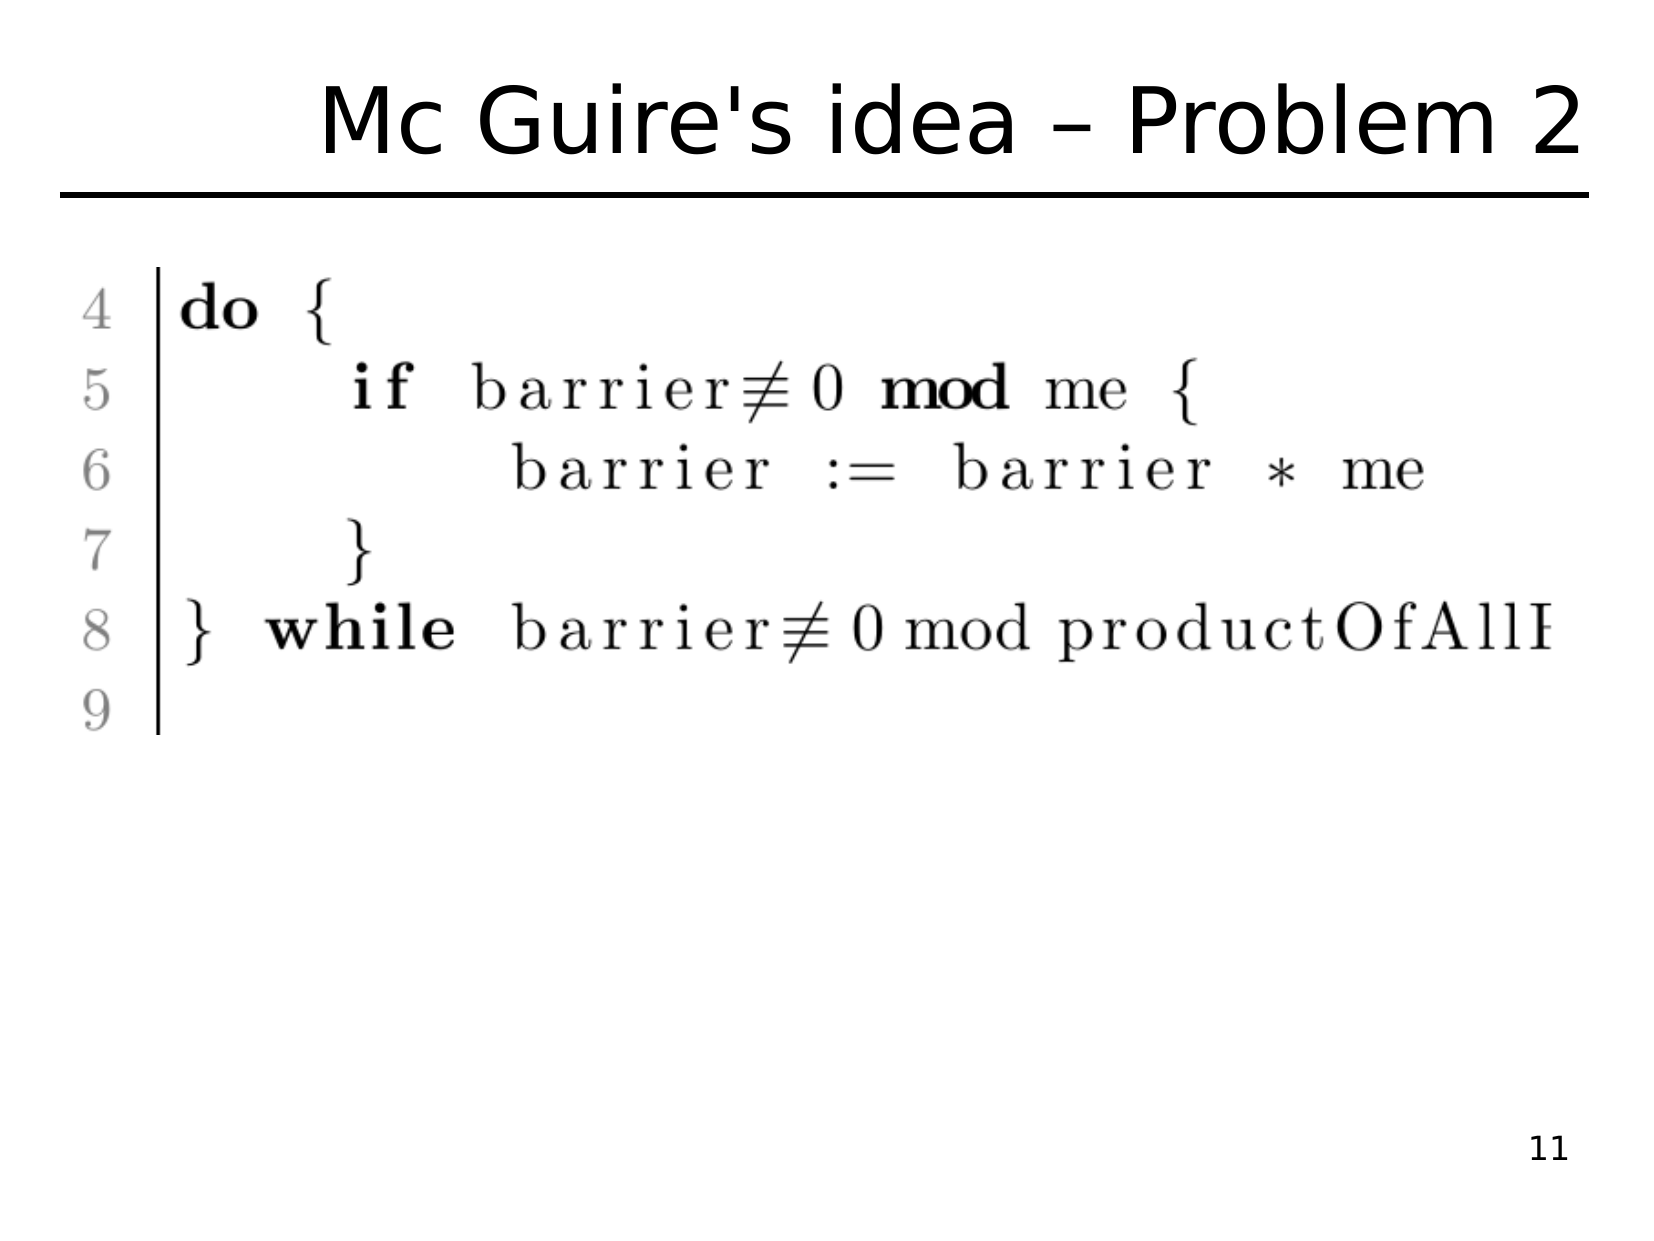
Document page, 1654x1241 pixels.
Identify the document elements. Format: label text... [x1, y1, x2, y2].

title Mc Guire's idea – Problem 2 [101, 17, 1590, 226]
picture [51, 267, 1566, 736]
